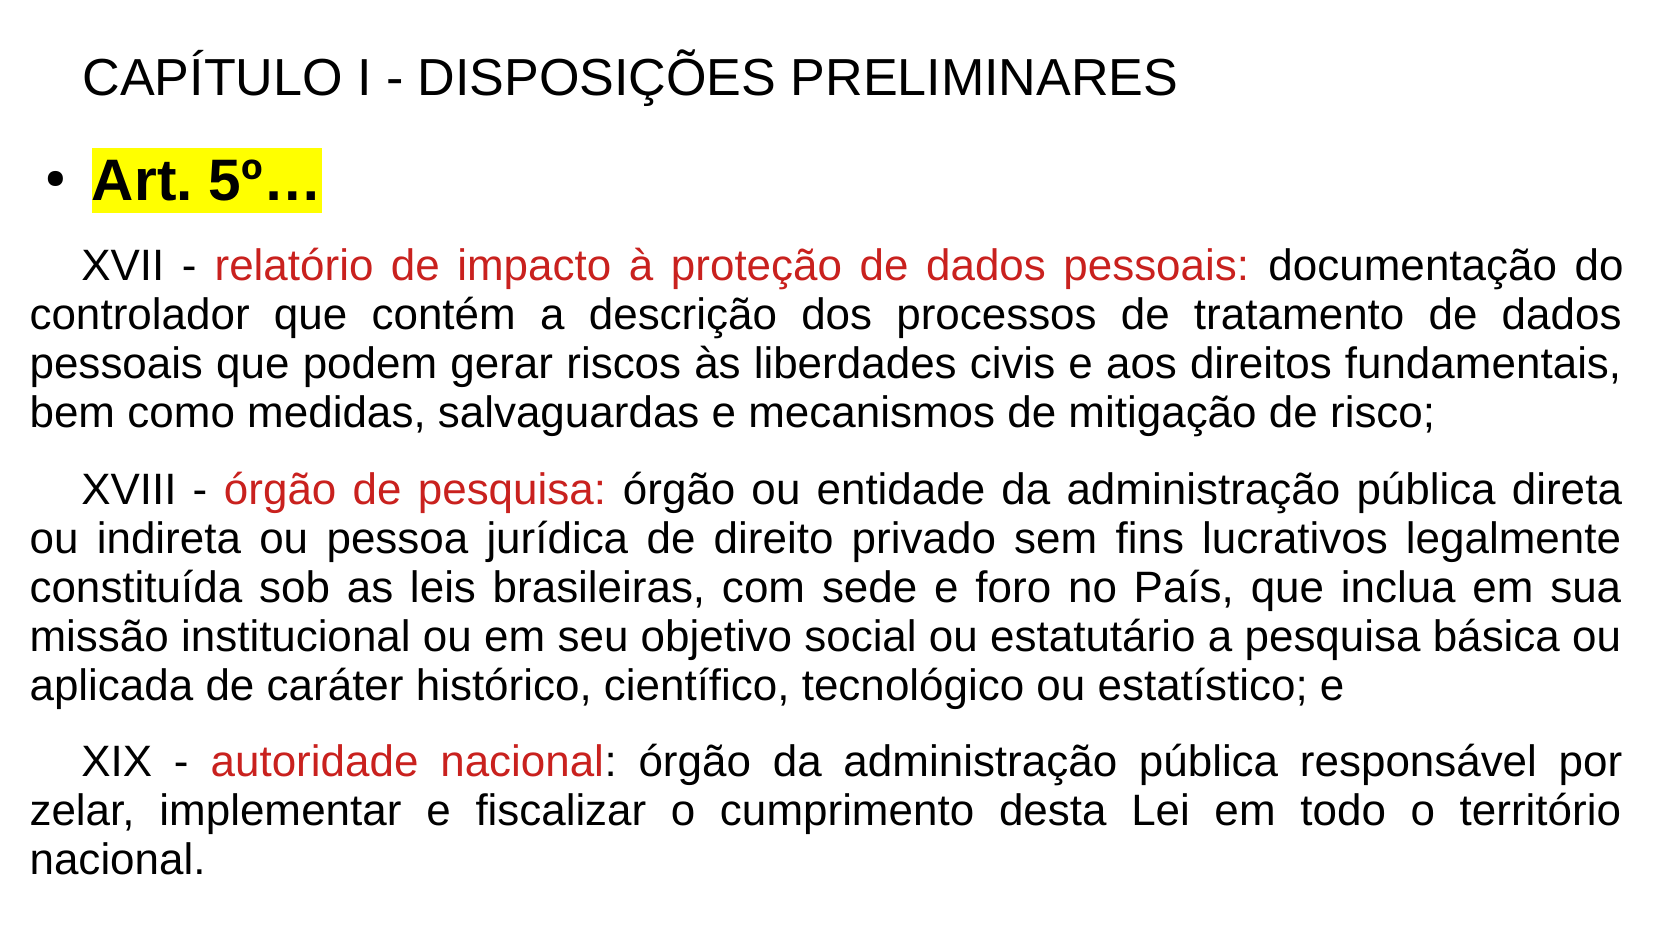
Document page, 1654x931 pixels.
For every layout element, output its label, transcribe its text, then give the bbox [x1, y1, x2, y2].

title CAPÍTULO I - DISPOSIÇÕES PRELIMINARES [82, 37, 1571, 119]
list Art. 5º… XVII - relatório de impacto à proteção de dados pessoais: documentação do controlador que contém a descrição dos processos de tratamento de dados pessoais que podem gerar riscos às liberdades civis e aos direitos fundamentais, bem como medidas, salvaguardas e mecanismos de mitigação de risco; XVIII - órgão de pesquisa: órgão ou entidade da administração pública direta ou indireta ou pessoa jurídica de direito privado sem fins lucrativos legalmente constituída sob as leis brasileiras, com sede e foro no País, que inclua em sua missão institucional ou em seu objetivo social ou estatutário a pesquisa básica ou aplicada de caráter histórico, científico, tecnológico ou estatístico; e XIX - autoridade nacional: órgão da administração pública responsável por zelar, implementar e fiscalizar o cumprimento desta Lei em todo o território nacional. [29, 147, 1625, 886]
